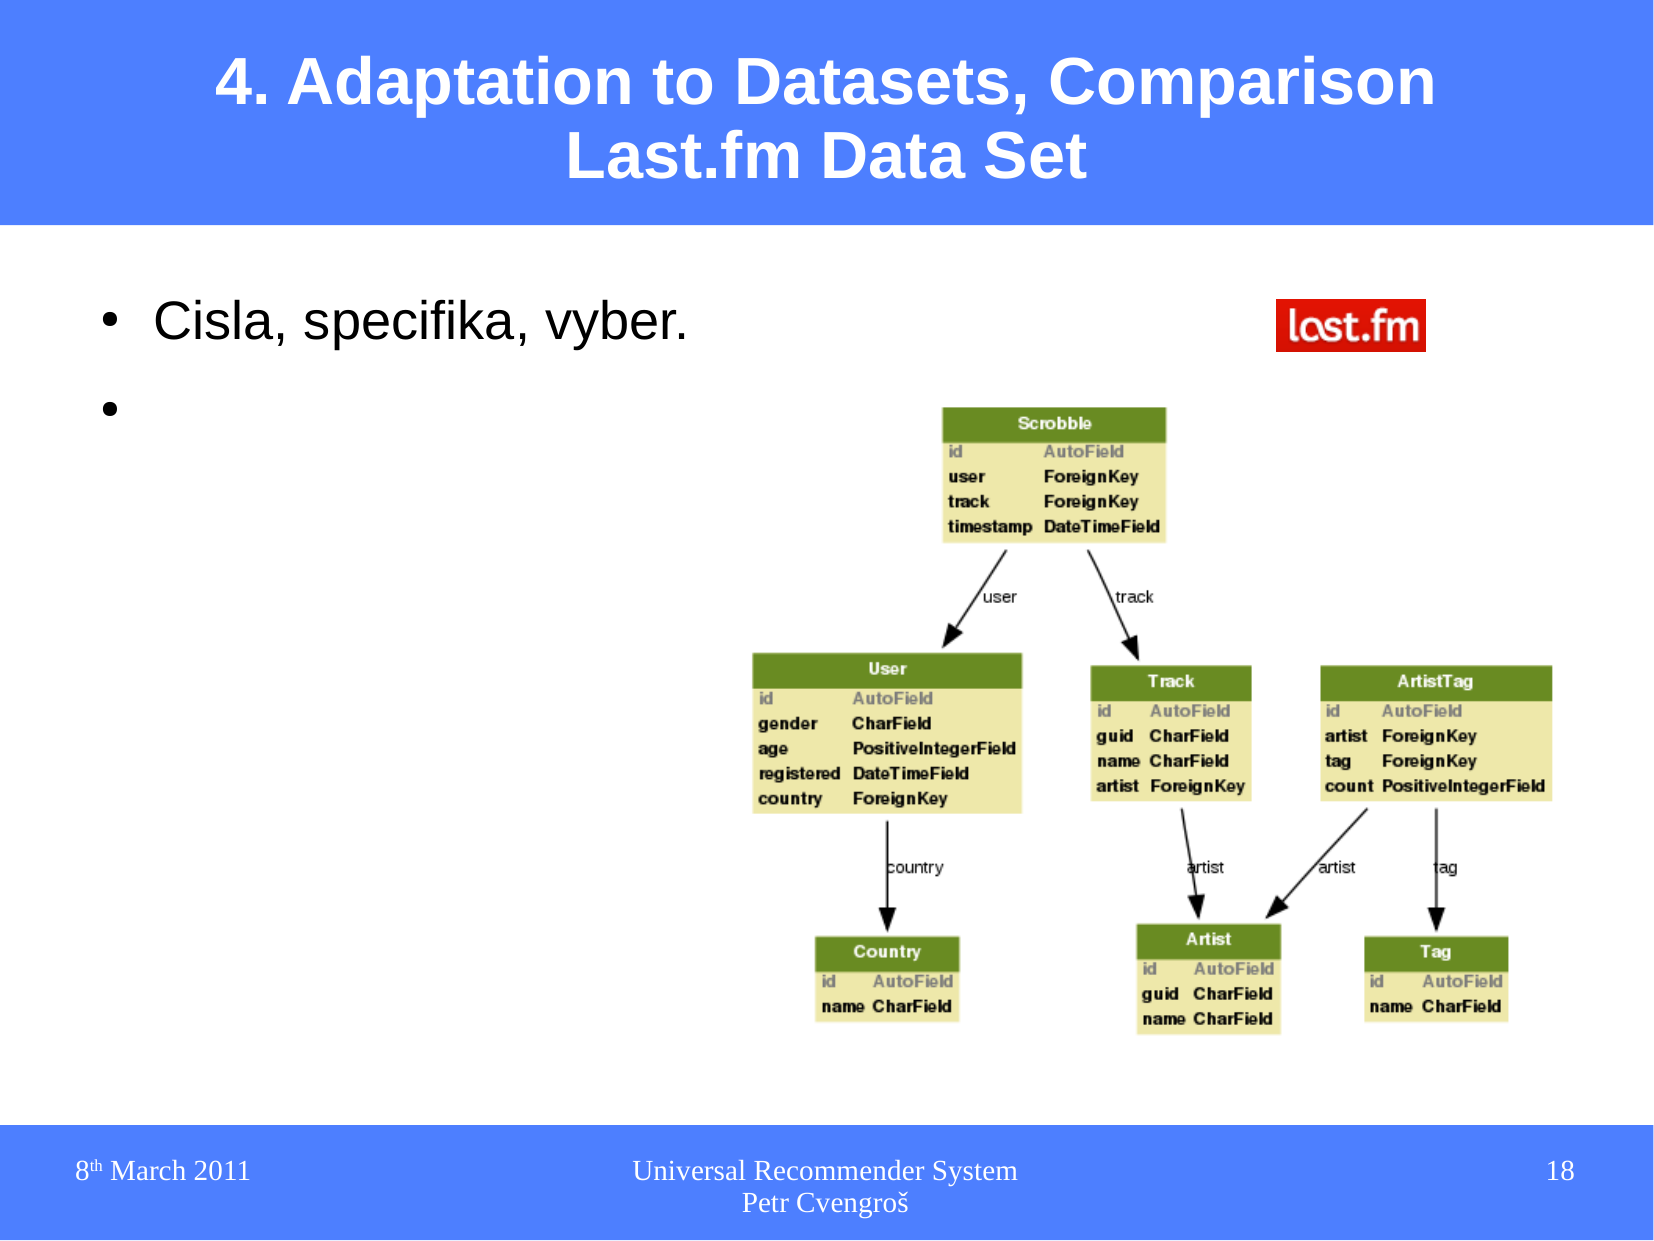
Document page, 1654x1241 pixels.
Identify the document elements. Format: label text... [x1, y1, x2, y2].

picture [729, 392, 1576, 1051]
picture [1276, 299, 1426, 352]
list Cisla, specifika, vyber. [82, 290, 1571, 1094]
title 4. Adaptation to Datasets, Comparison Last.fm Data Set [82, 32, 1571, 205]
